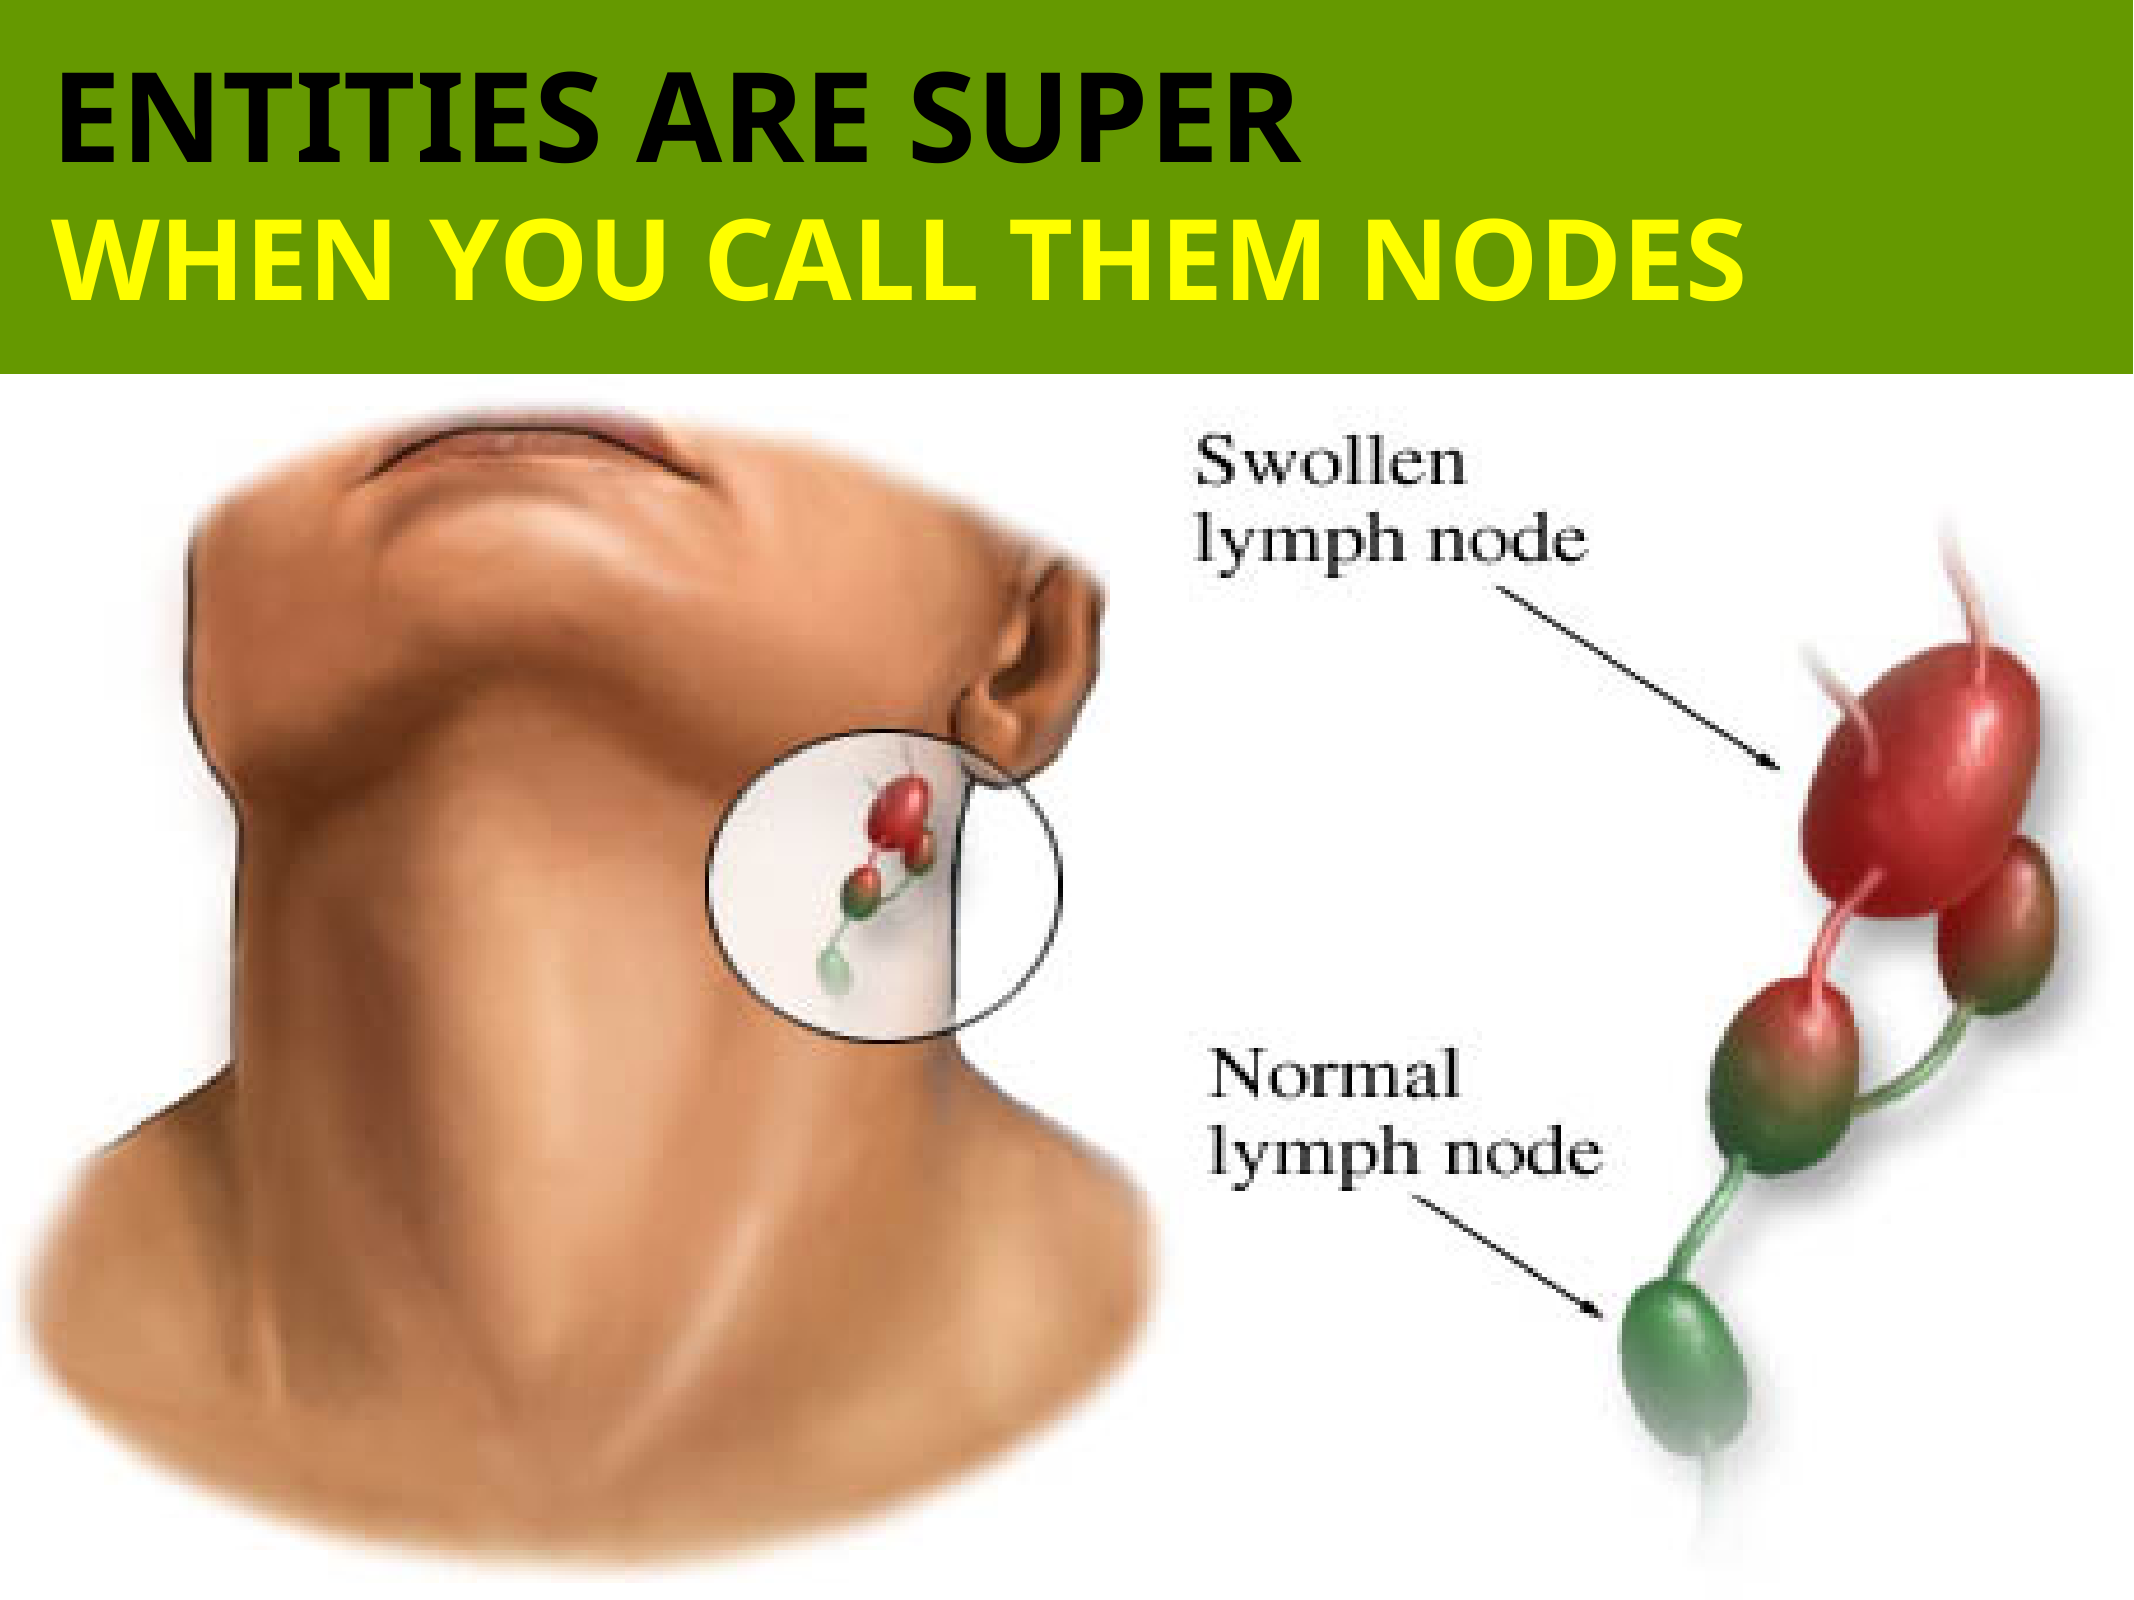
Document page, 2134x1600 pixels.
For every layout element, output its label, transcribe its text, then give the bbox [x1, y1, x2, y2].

picture [0, 374, 2134, 1600]
text_box ENTITIES ARE SUPER WHEN YOU CALL THEM NODES [41, 37, 2101, 374]
